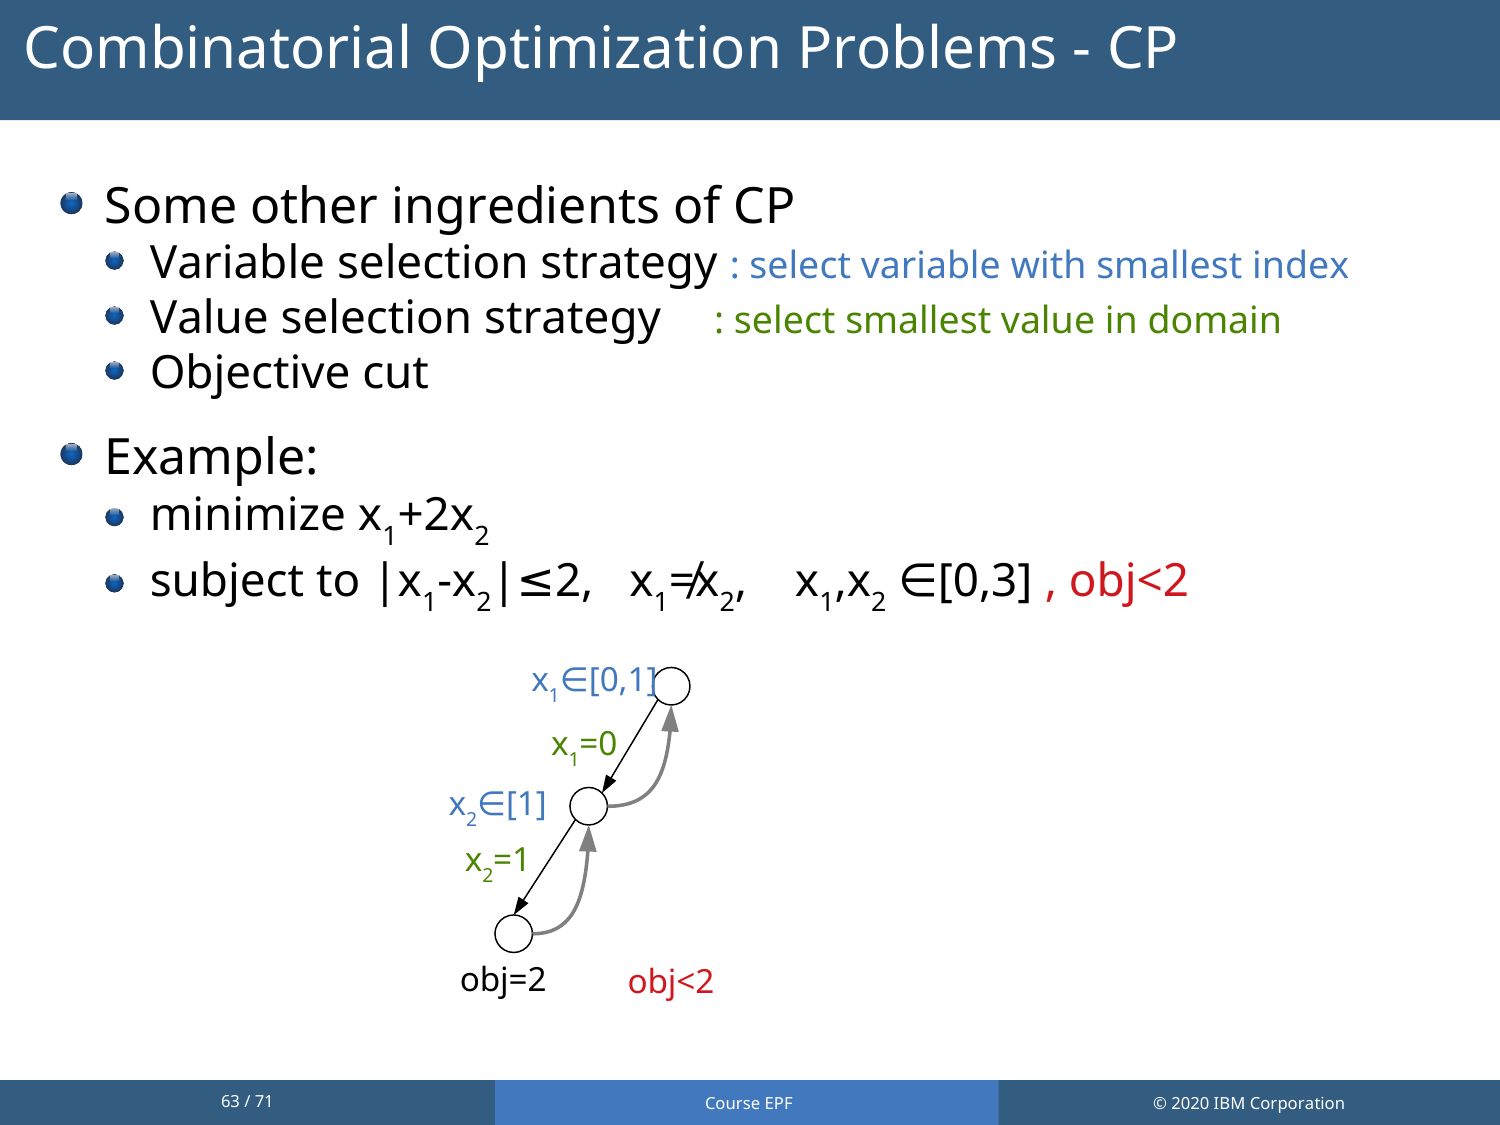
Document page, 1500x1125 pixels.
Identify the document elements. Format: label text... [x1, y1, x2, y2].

text_box [494, 915, 533, 950]
text_box x2∈[1] [433, 774, 629, 838]
text_box x1∈[0,1] [516, 650, 712, 714]
text_box x2=1 [450, 831, 558, 901]
text_box x1=0 [536, 715, 644, 785]
text_box obj=2 [445, 950, 590, 1006]
list Some other ingredients of CP Variable selection strategy : select variable with smallest index Value selection strategy : select smallest value in domain Objective cut Example: minimize x1+2x2 subject to |x1-x2|≤2, x1≠x2, x1,x2 ∈[0,3] , obj<2 [45, 165, 1441, 1036]
text_box obj<2 [612, 952, 758, 1008]
title Combinatorial Optimization Problems - CP [0, 0, 1500, 121]
